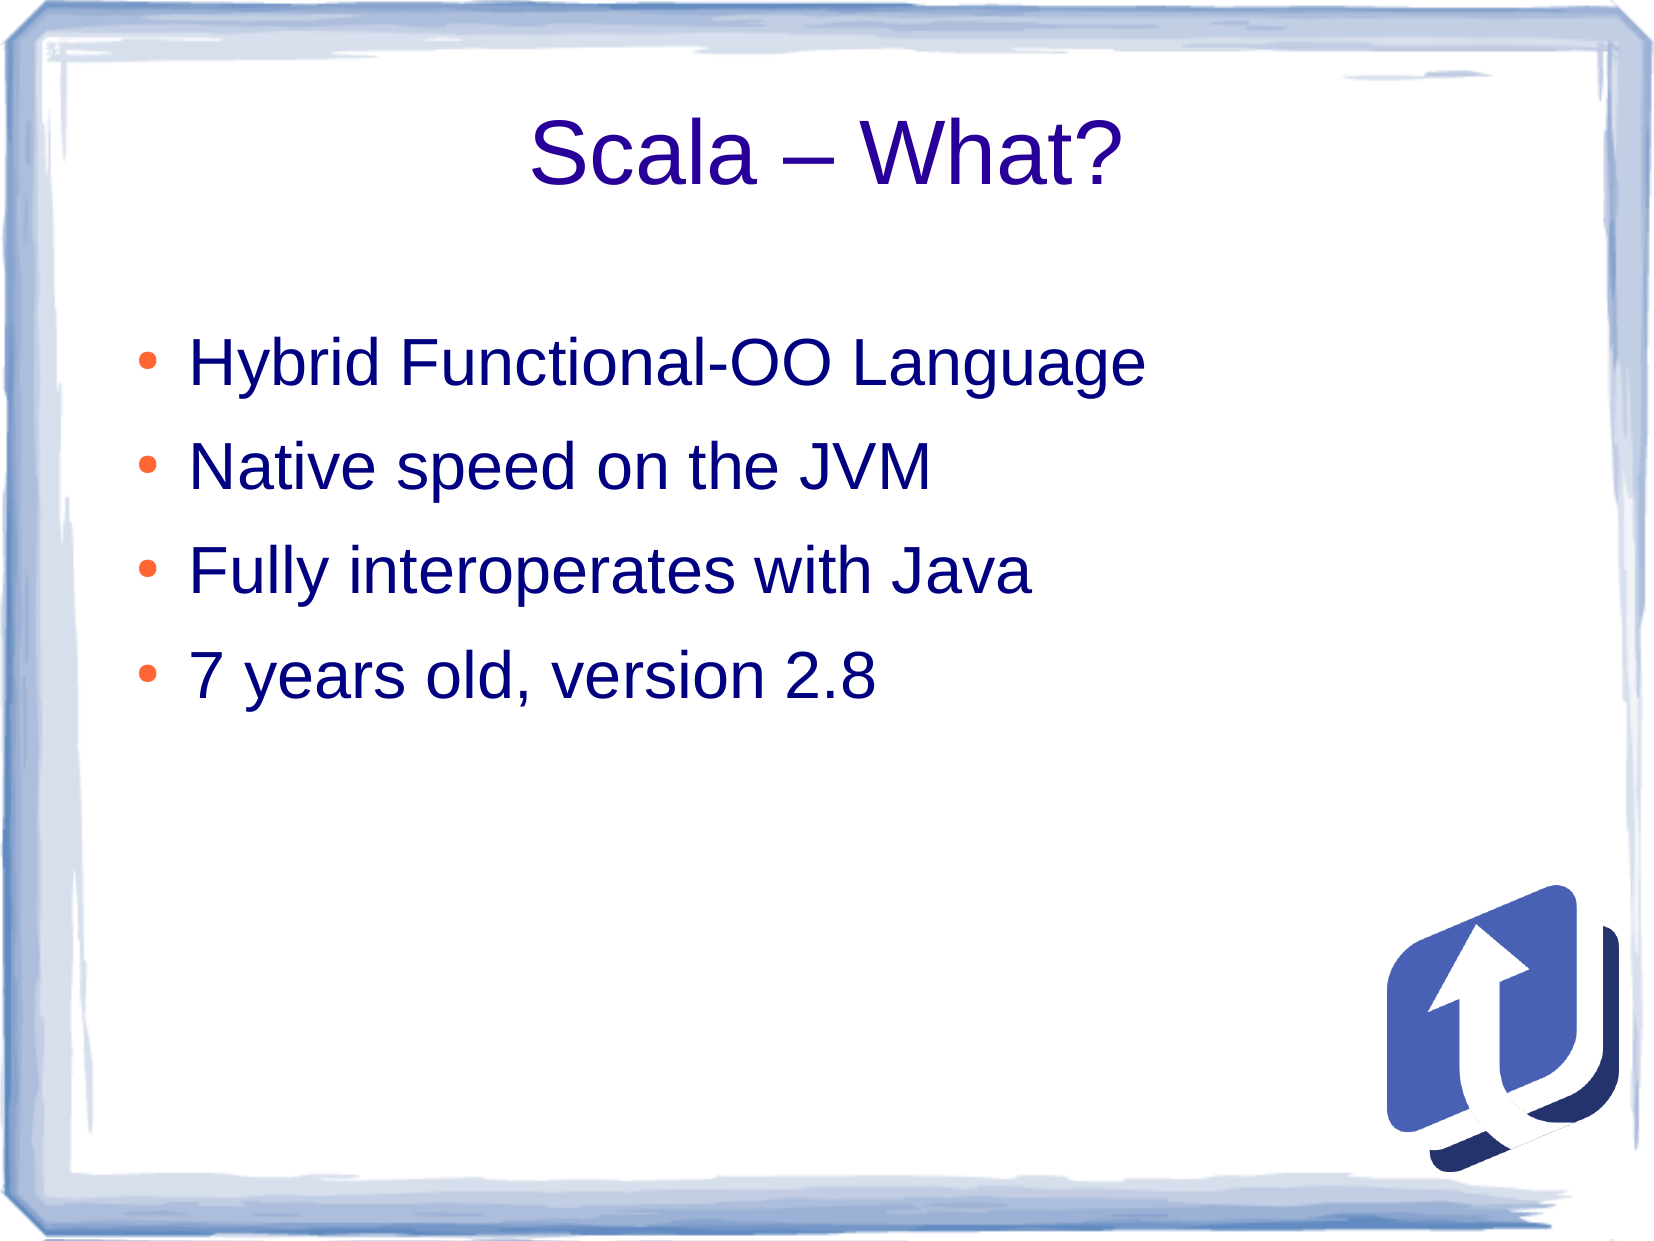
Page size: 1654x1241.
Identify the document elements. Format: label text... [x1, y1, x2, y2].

list Hybrid Functional-OO Language Native speed on the JVM Fully interoperates with Java 7 years old, version 2.8 [118, 324, 1571, 1144]
title Scala – What? [82, 49, 1571, 257]
picture [0, 0, 1654, 1241]
